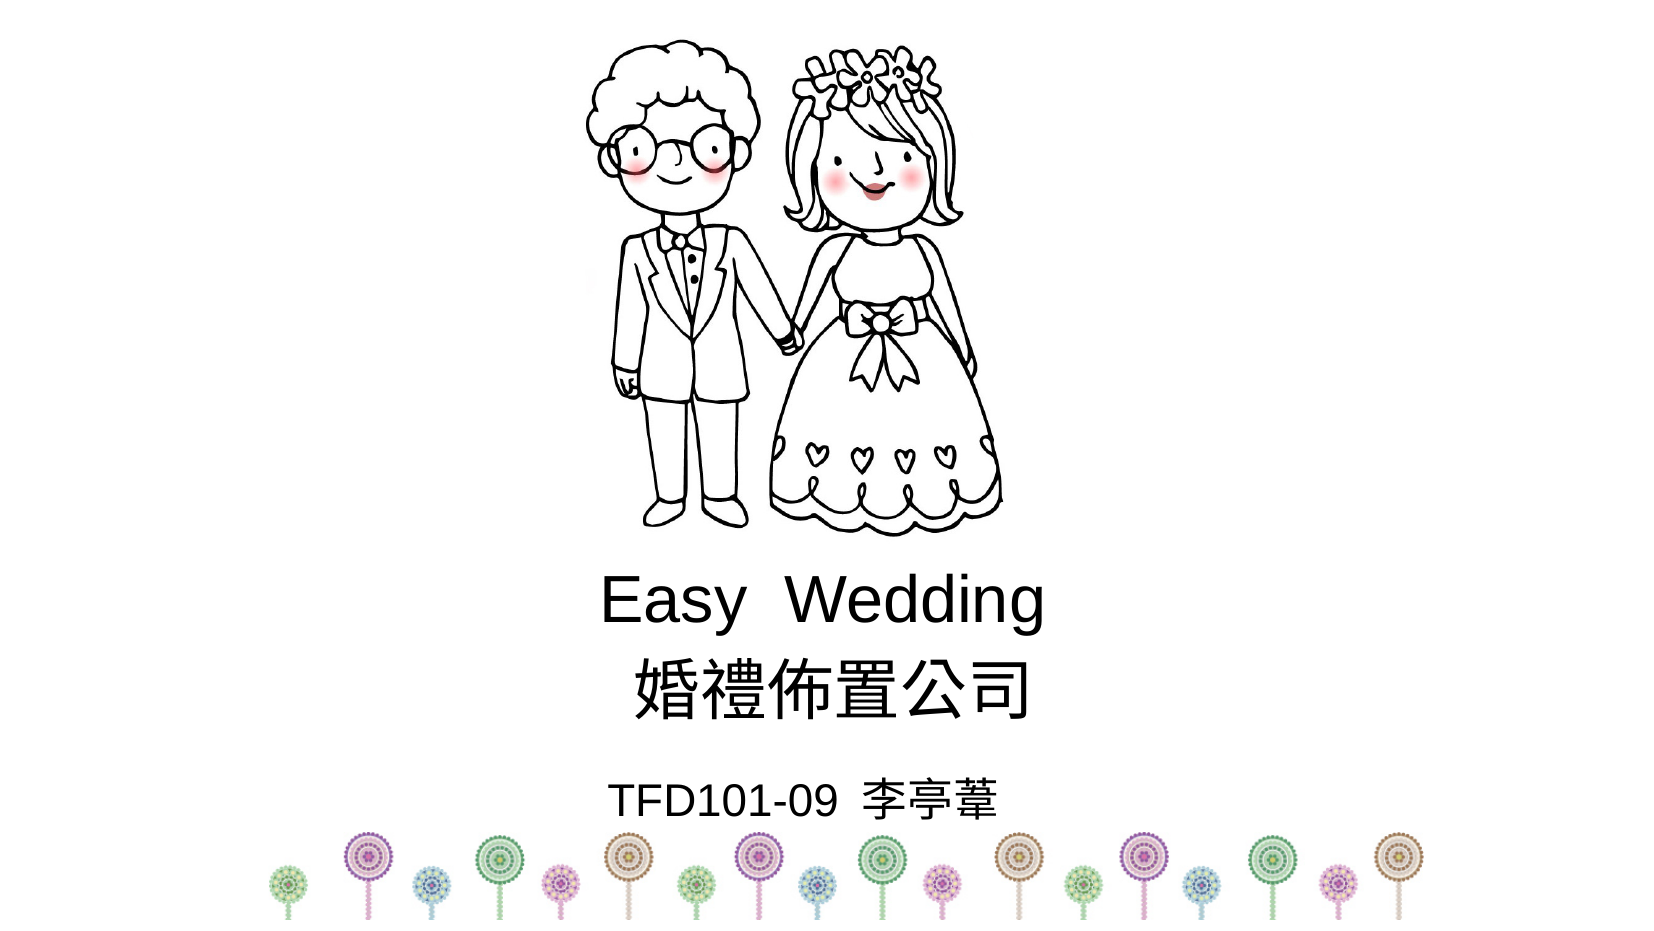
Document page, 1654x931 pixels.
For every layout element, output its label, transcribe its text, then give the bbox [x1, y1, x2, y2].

picture [268, 832, 1424, 920]
title TFD101-09 李亭葦 [59, 718, 1548, 875]
text_box Easy Wedding 婚禮佈置公司 [584, 555, 1069, 734]
picture [530, 28, 1016, 556]
